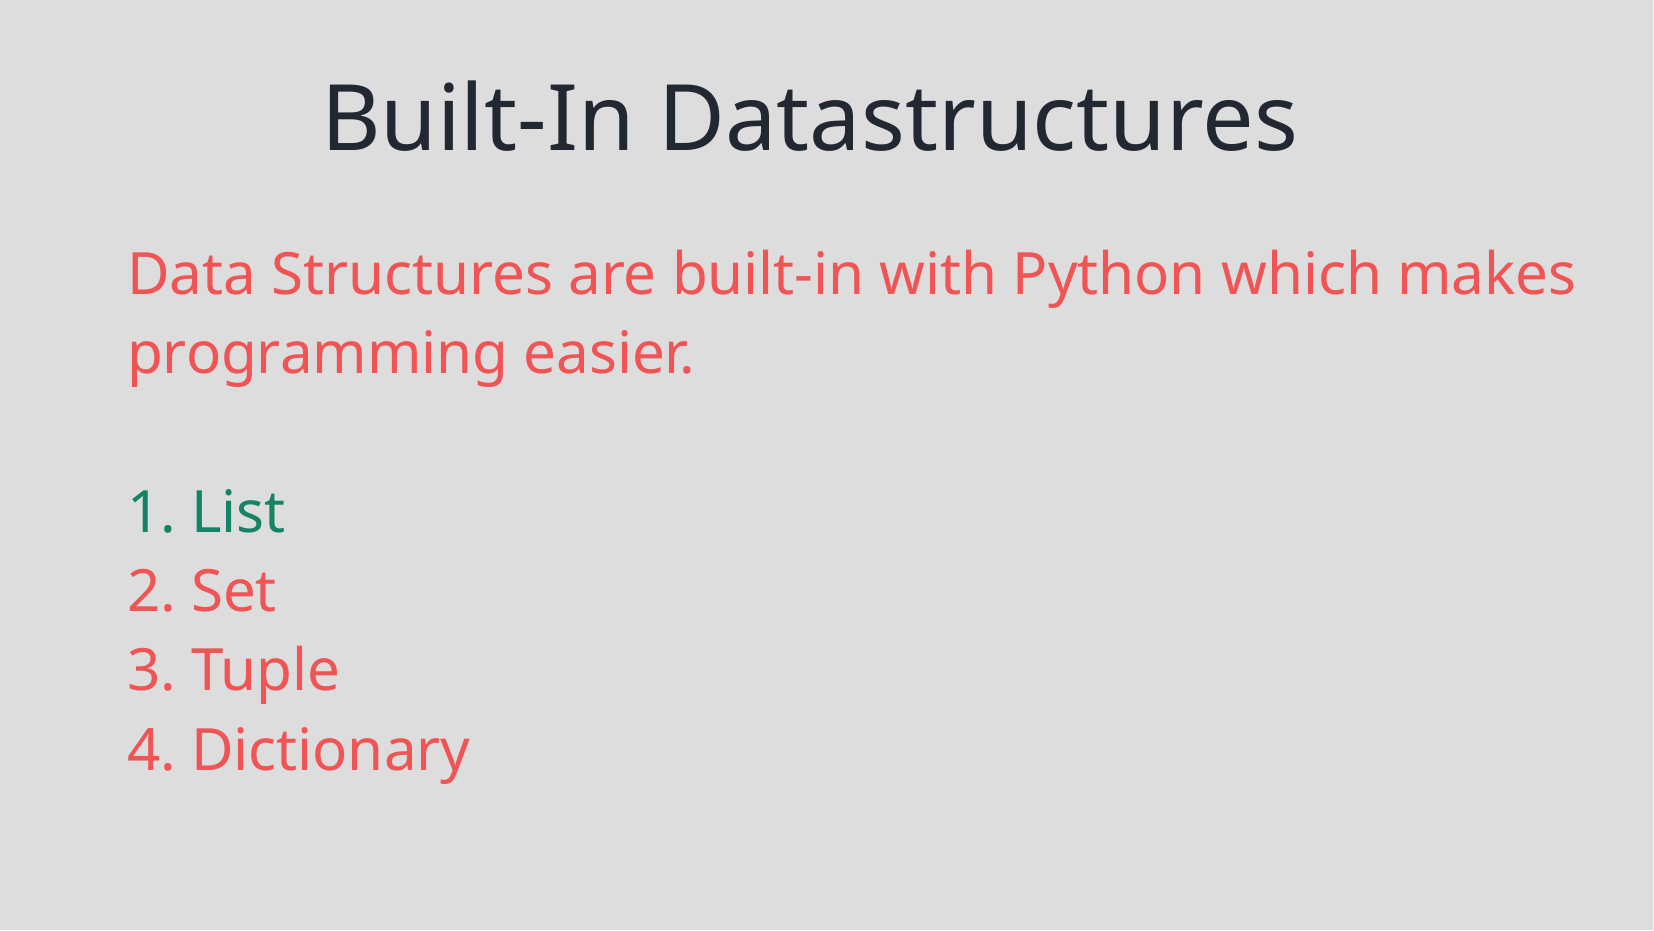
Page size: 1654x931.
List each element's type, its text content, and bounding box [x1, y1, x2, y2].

text_box Data Structures are built-in with Python which makes programming easier. 1. List 2. Set 3. Tuple 4. Dictionary [112, 225, 1613, 931]
title Built-In Datastructures [82, 37, 1538, 193]
